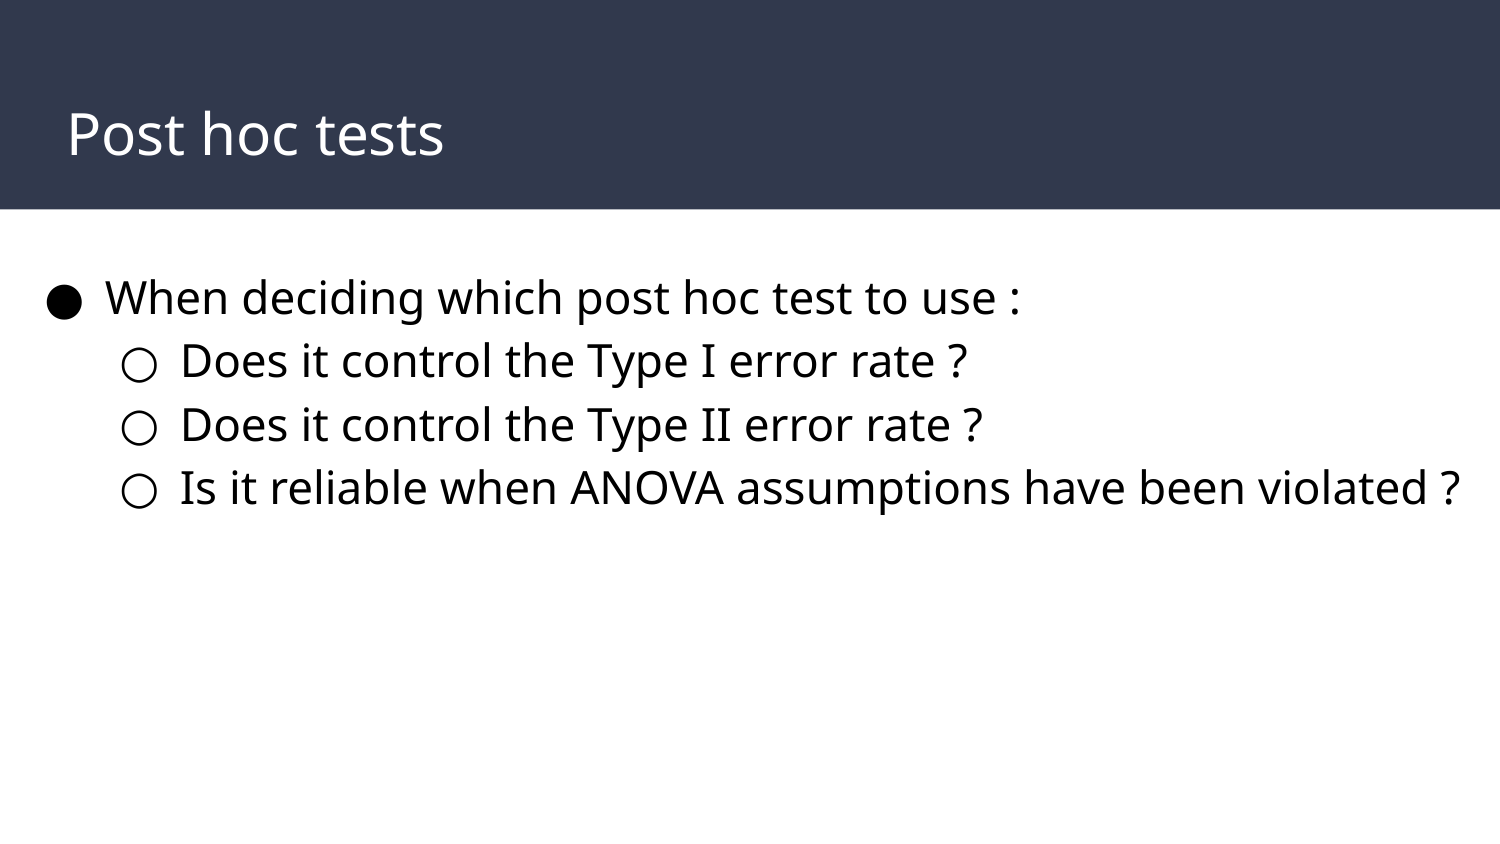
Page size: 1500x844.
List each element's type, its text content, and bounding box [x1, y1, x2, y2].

title Post hoc tests [51, 82, 1449, 185]
text_box When deciding which post hoc test to use : Does it control the Type I error rate ? Does it control the Type II error rate ? Is it reliable when ANOVA assumptions have been violated ? [14, 245, 1478, 826]
